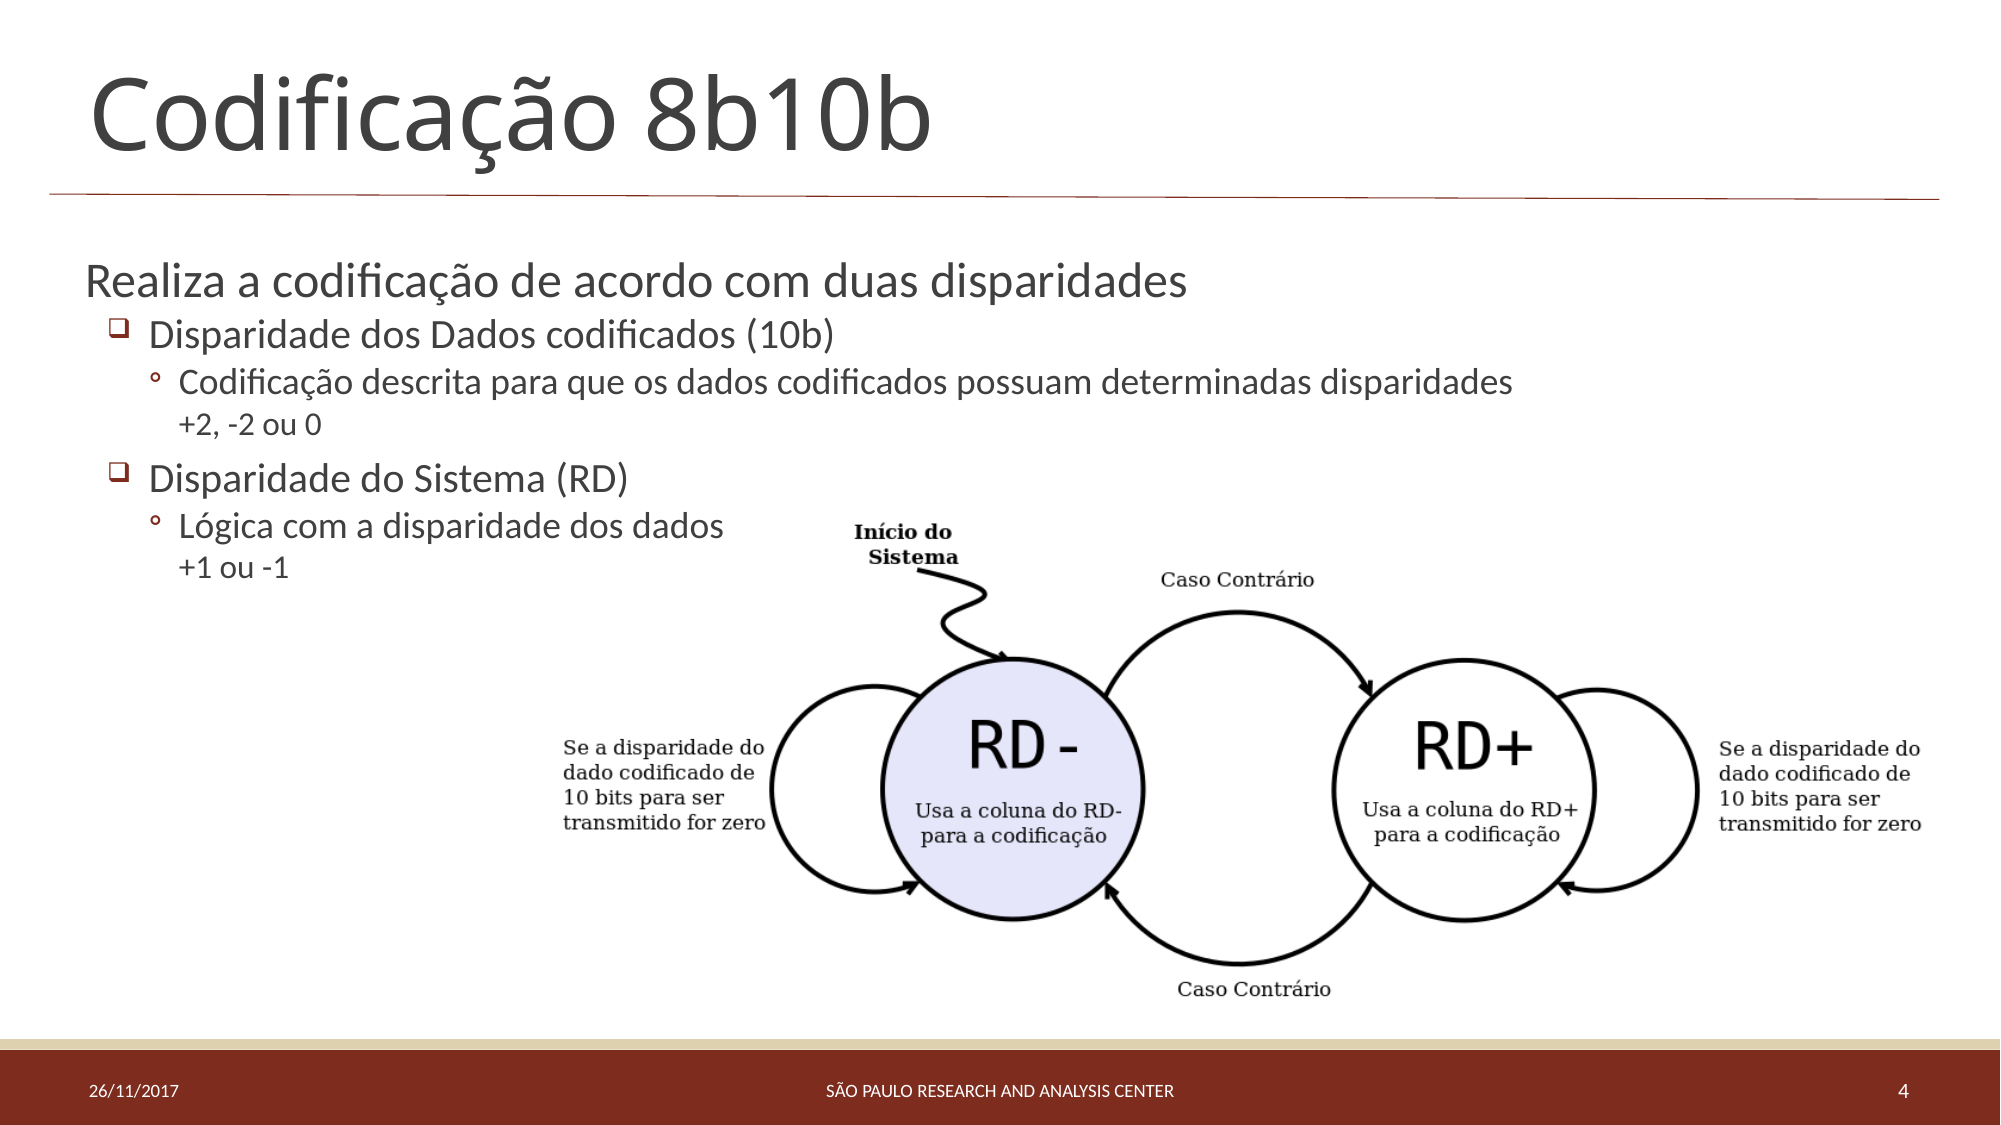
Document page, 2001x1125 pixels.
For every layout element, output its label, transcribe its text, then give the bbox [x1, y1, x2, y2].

text_box Realiza a codificação de acordo com duas disparidades Disparidade dos Dados codificados (10b) Codificação descrita para que os dados codificados possuam determinadas disparidades +2, -2 ou 0 Disparidade do Sistema (RD) Lógica com a disparidade dos dados +1 ou -1 [74, 239, 1924, 1001]
text_box Codificação 8b10b [74, 47, 1924, 179]
text_box São Paulo Research and Analysis Center [604, 1059, 1396, 1120]
text_box 26/11/2017 [74, 1059, 480, 1120]
text_box <número> [1708, 1059, 1924, 1120]
